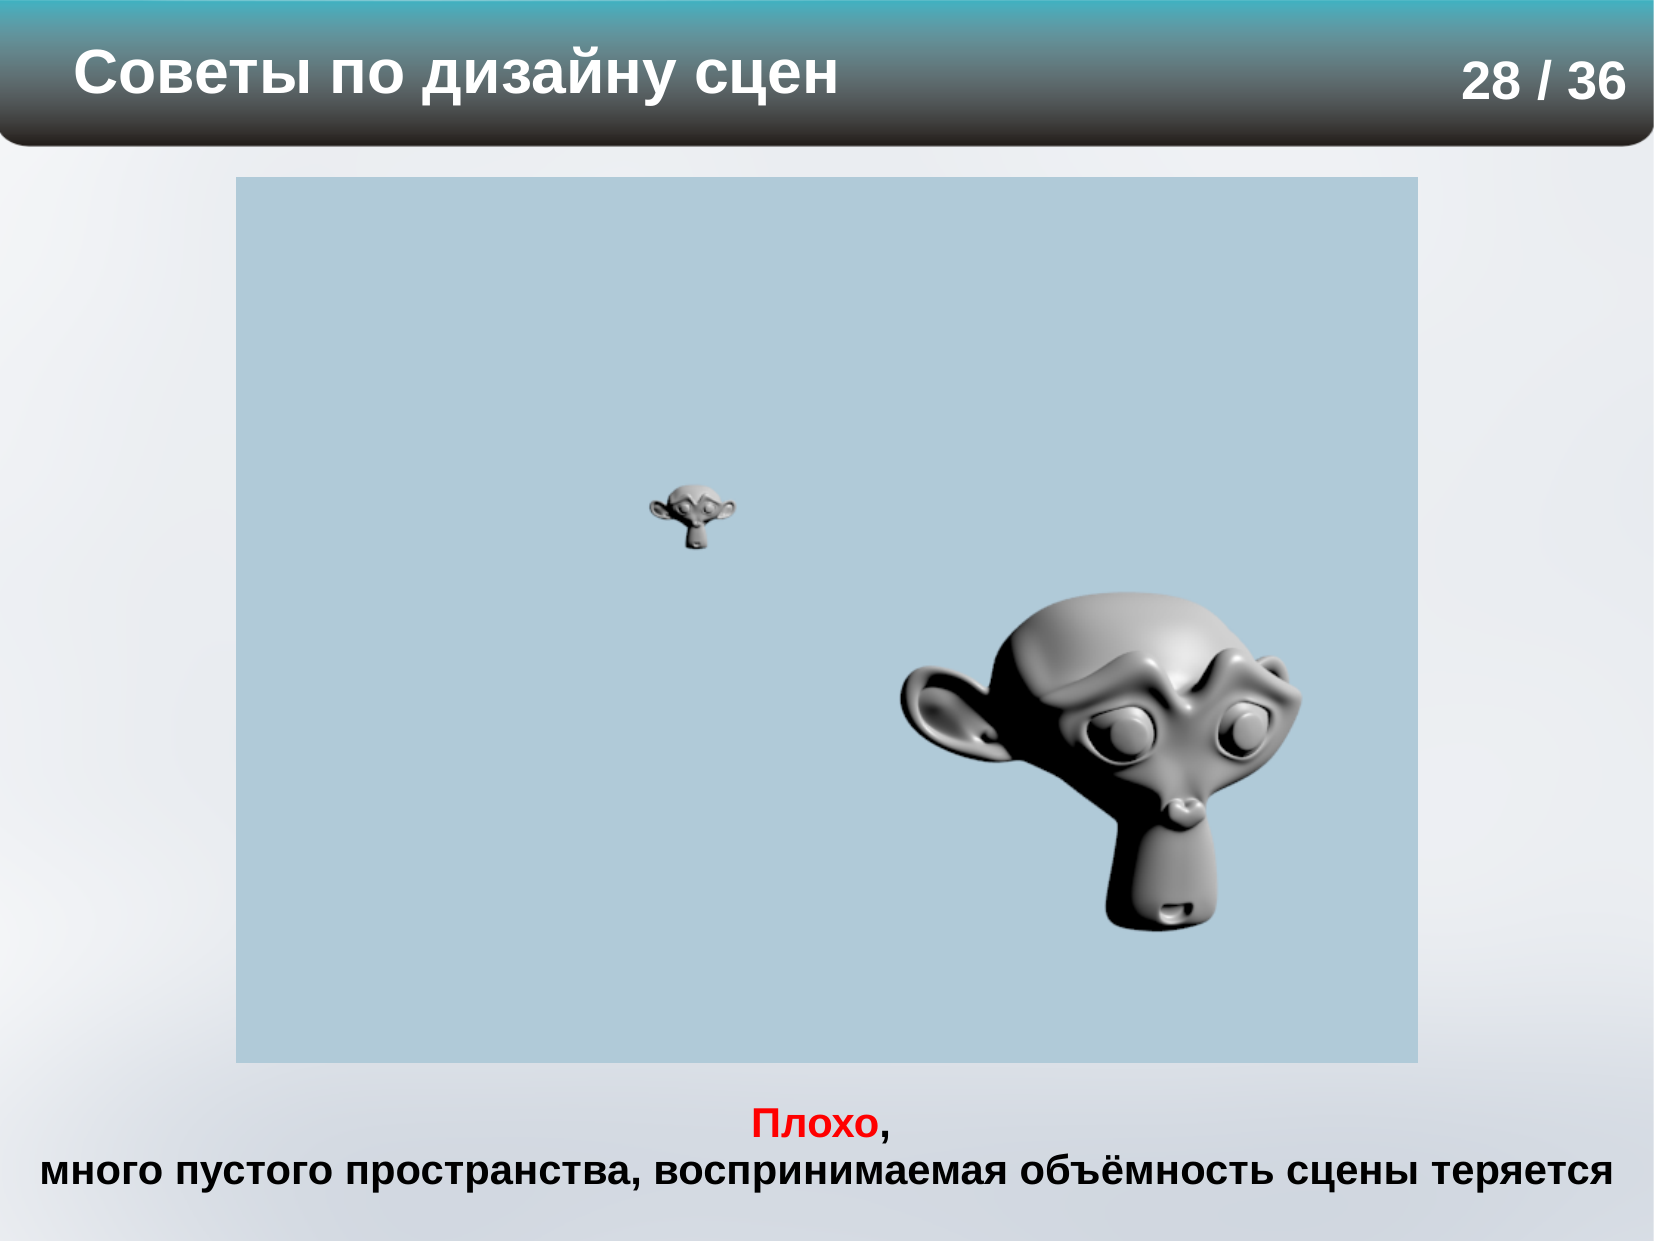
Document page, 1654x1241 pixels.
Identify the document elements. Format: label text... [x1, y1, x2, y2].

text_box Советы по дизайну сцен [59, 29, 1359, 115]
picture [0, 0, 1654, 1241]
text_box 5 / 36 [1446, 42, 1654, 179]
text_box Плохо, много пустого пространства, воспринимаемая объёмность сцены теряется [14, 1092, 1639, 1201]
